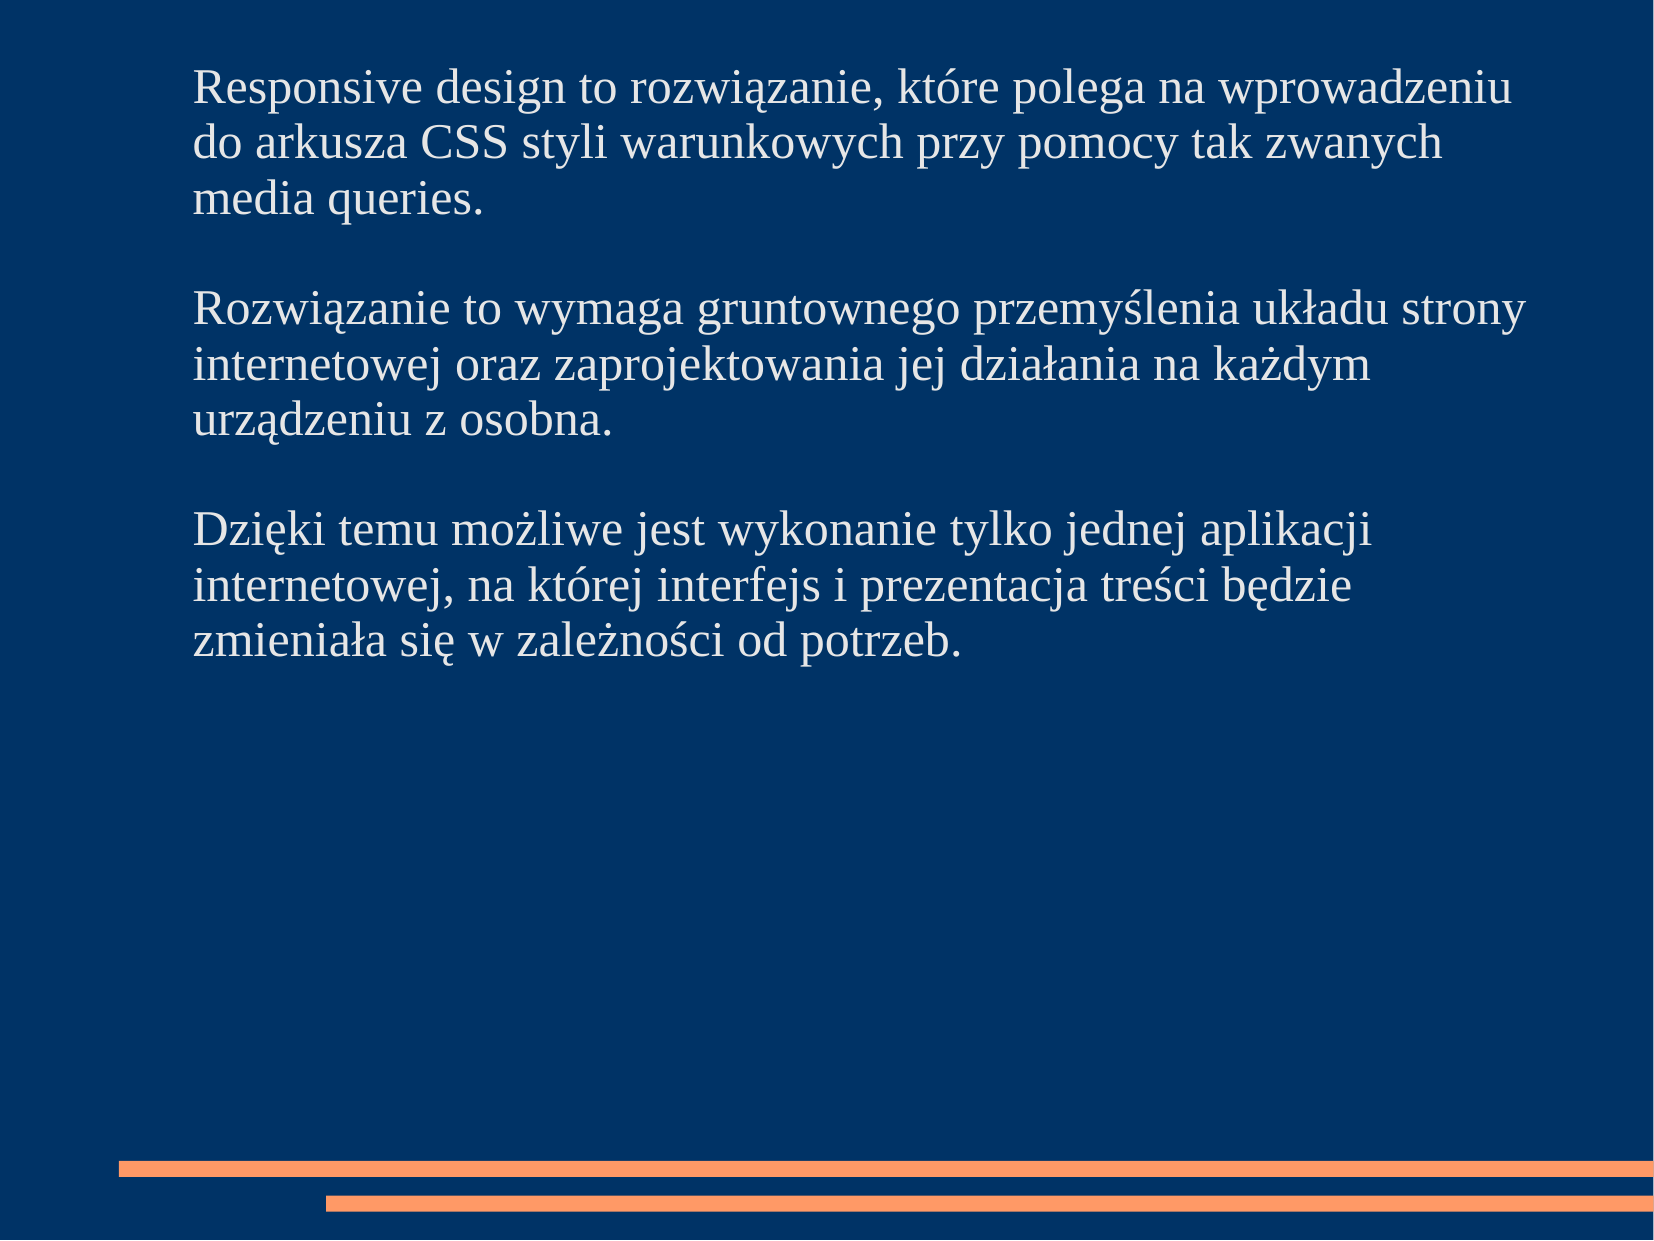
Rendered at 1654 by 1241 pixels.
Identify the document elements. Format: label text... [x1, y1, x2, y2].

list Responsive design to rozwiązanie, które polega na wprowadzeniu do arkusza CSS styli warunkowych przy pomocy tak zwanych media queries. Rozwiązanie to wymaga gruntownego przemyślenia układu strony internetowej oraz zaprojektowania jej działania na każdym urządzeniu z osobna. Dzięki temu możliwe jest wykonanie tylko jednej aplikacji internetowej, na której interfejs i prezentacja treści będzie zmieniała się w zależności od potrzeb. [121, 59, 1561, 1132]
